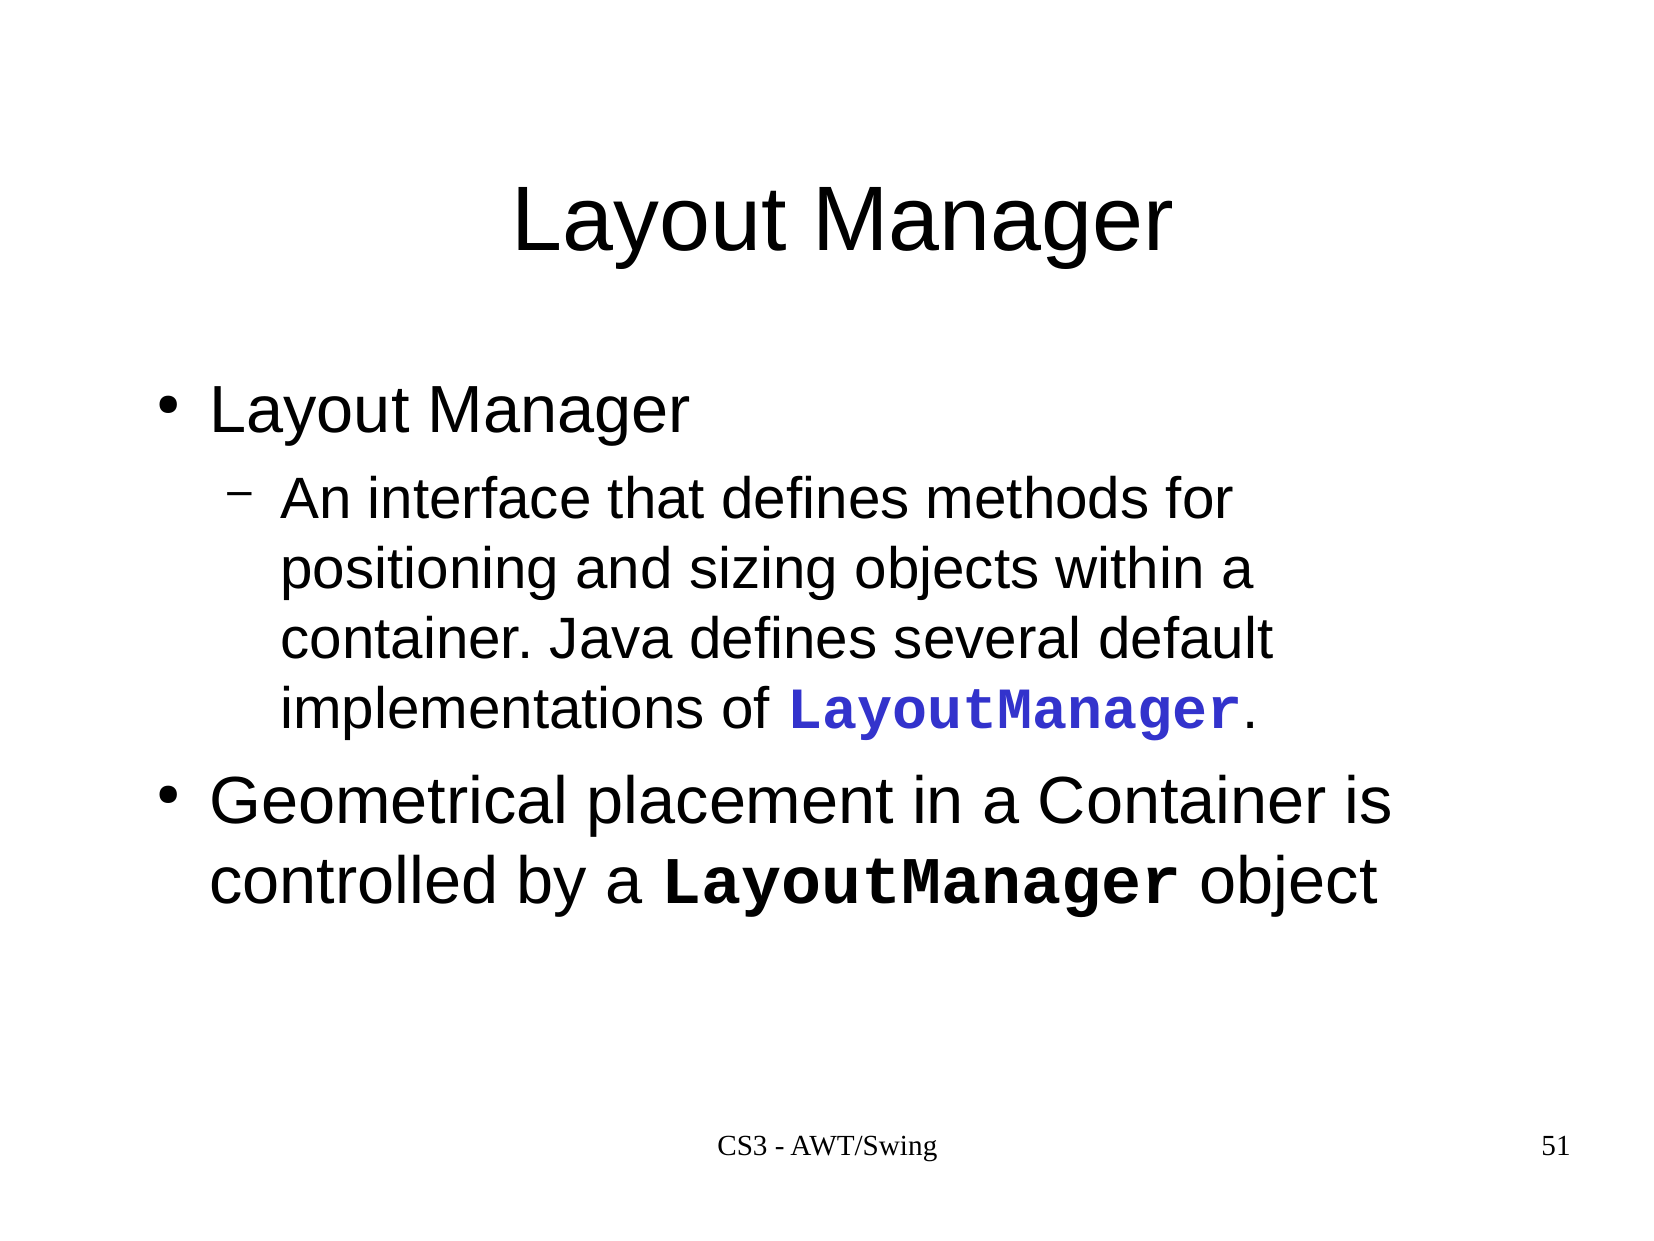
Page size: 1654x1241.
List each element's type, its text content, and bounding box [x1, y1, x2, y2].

list Layout Manager An interface that defines methods for positioning and sizing objects within a container. Java defines several default implementations of LayoutManager. Geometrical placement in a Container is controlled by a LayoutManager object [124, 358, 1530, 1103]
title Layout Manager [124, 110, 1530, 317]
